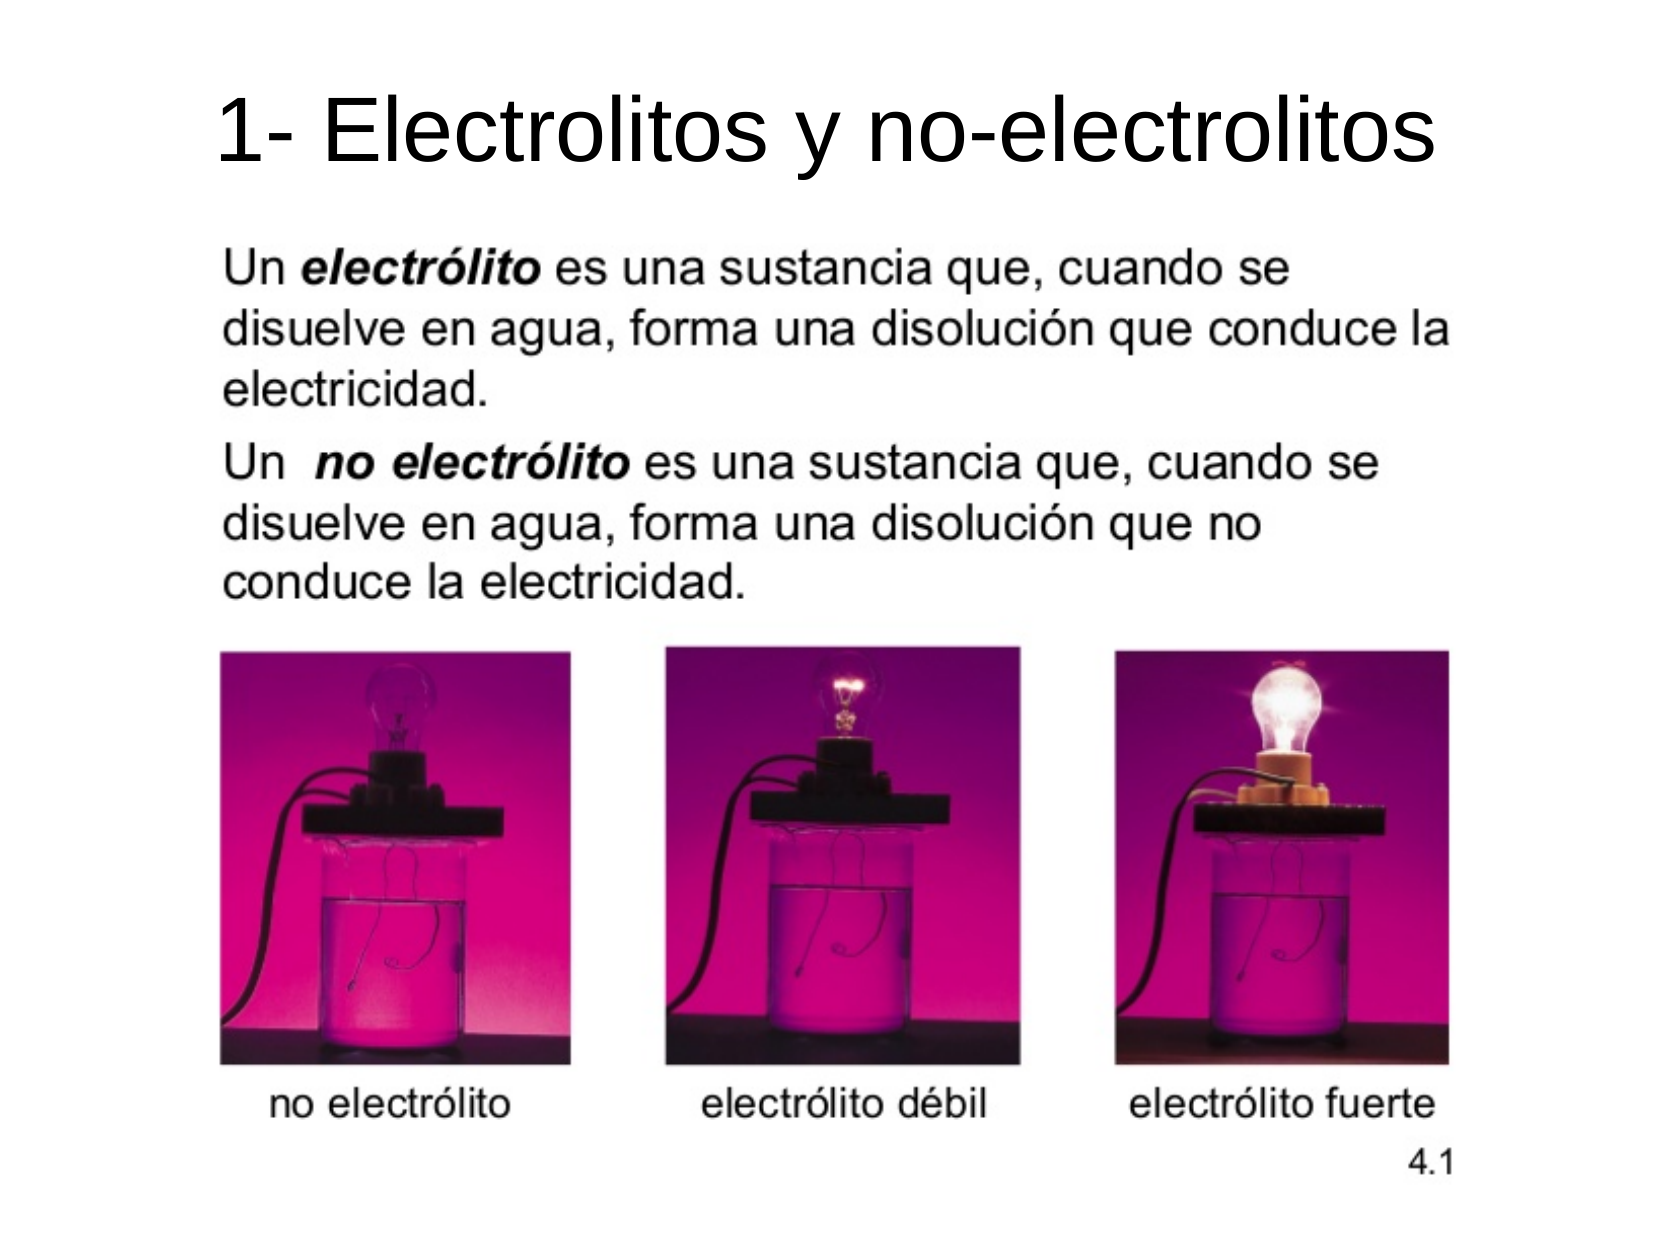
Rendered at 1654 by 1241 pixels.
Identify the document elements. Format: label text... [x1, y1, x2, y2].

title 1- Electrolitos y no-electrolitos [82, 25, 1571, 233]
picture [188, 228, 1482, 1199]
